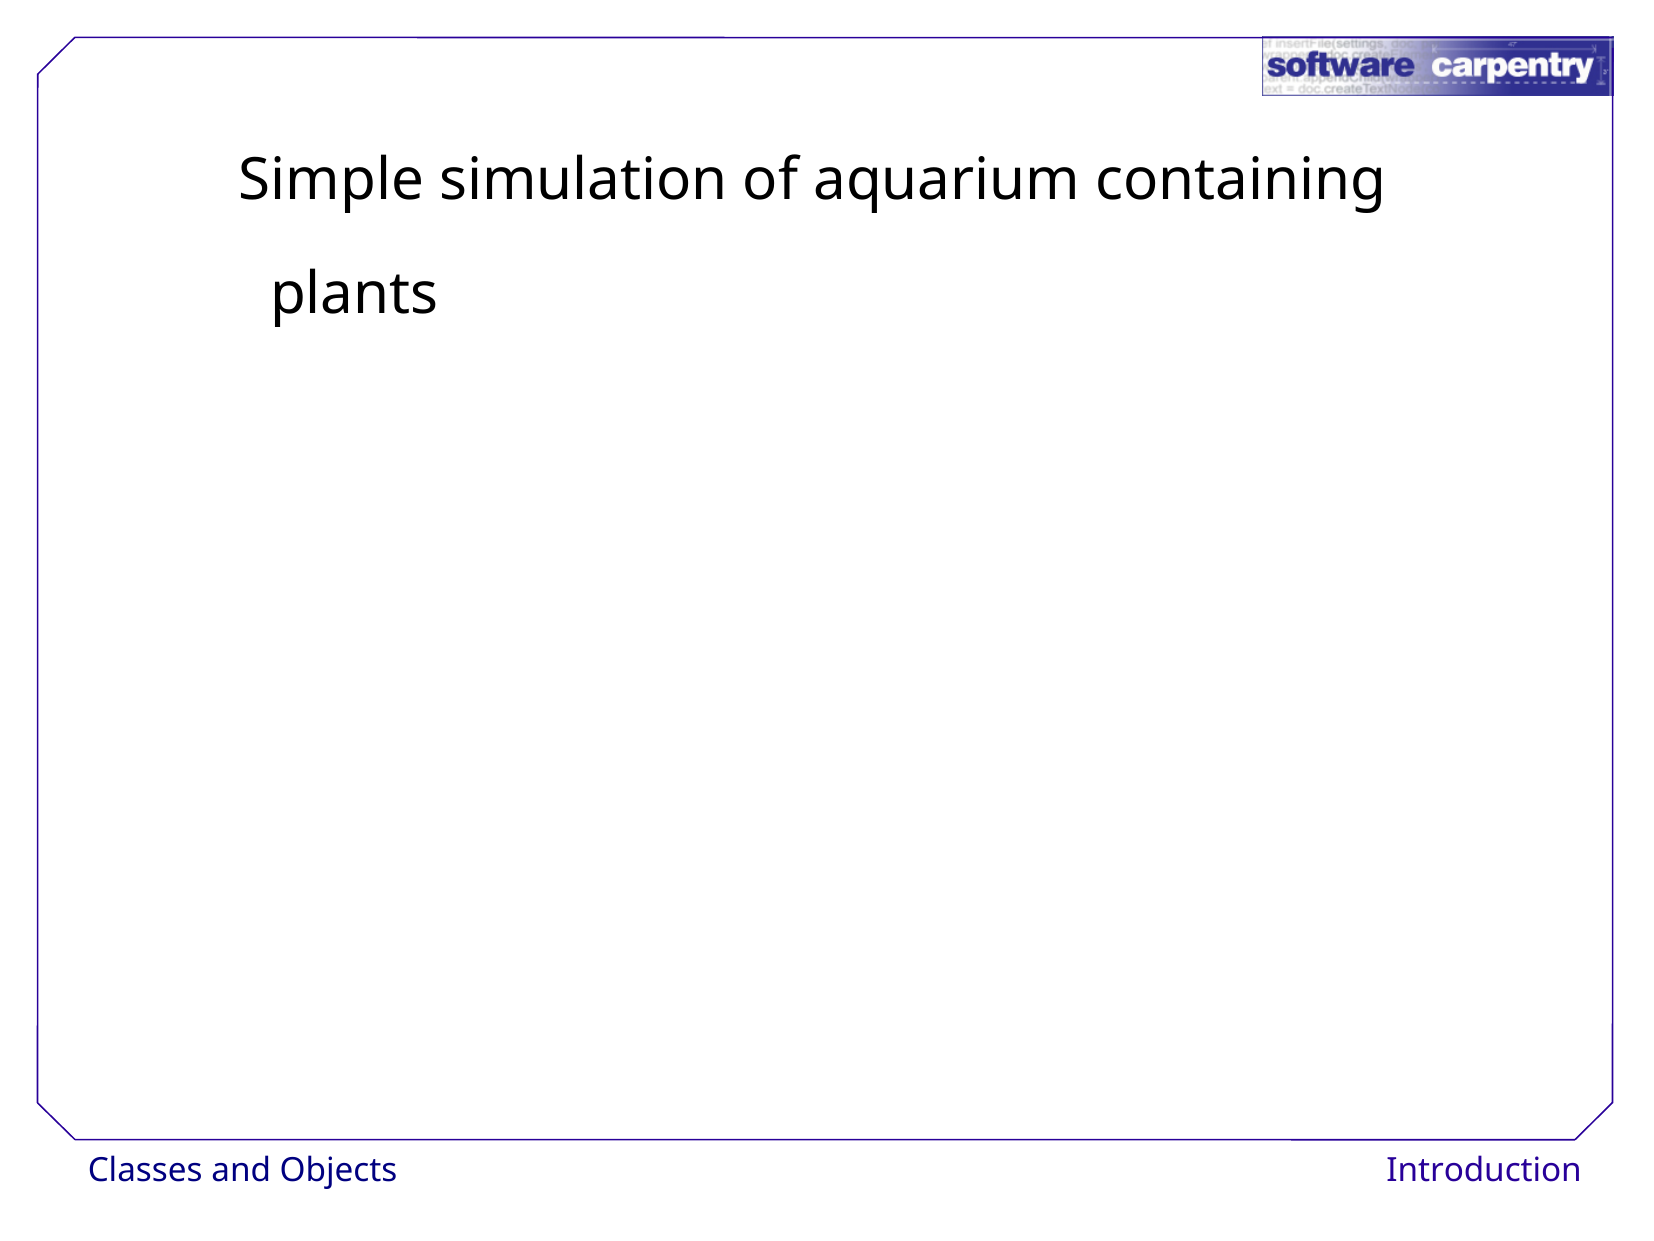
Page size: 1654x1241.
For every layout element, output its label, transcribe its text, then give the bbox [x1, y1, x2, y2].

table_header Simple simulation of aquarium containing [109, 140, 1517, 254]
table_cell [600, 254, 1047, 355]
table_cell [1047, 254, 1517, 355]
picture [1262, 36, 1614, 96]
table_cell plants [109, 254, 600, 355]
